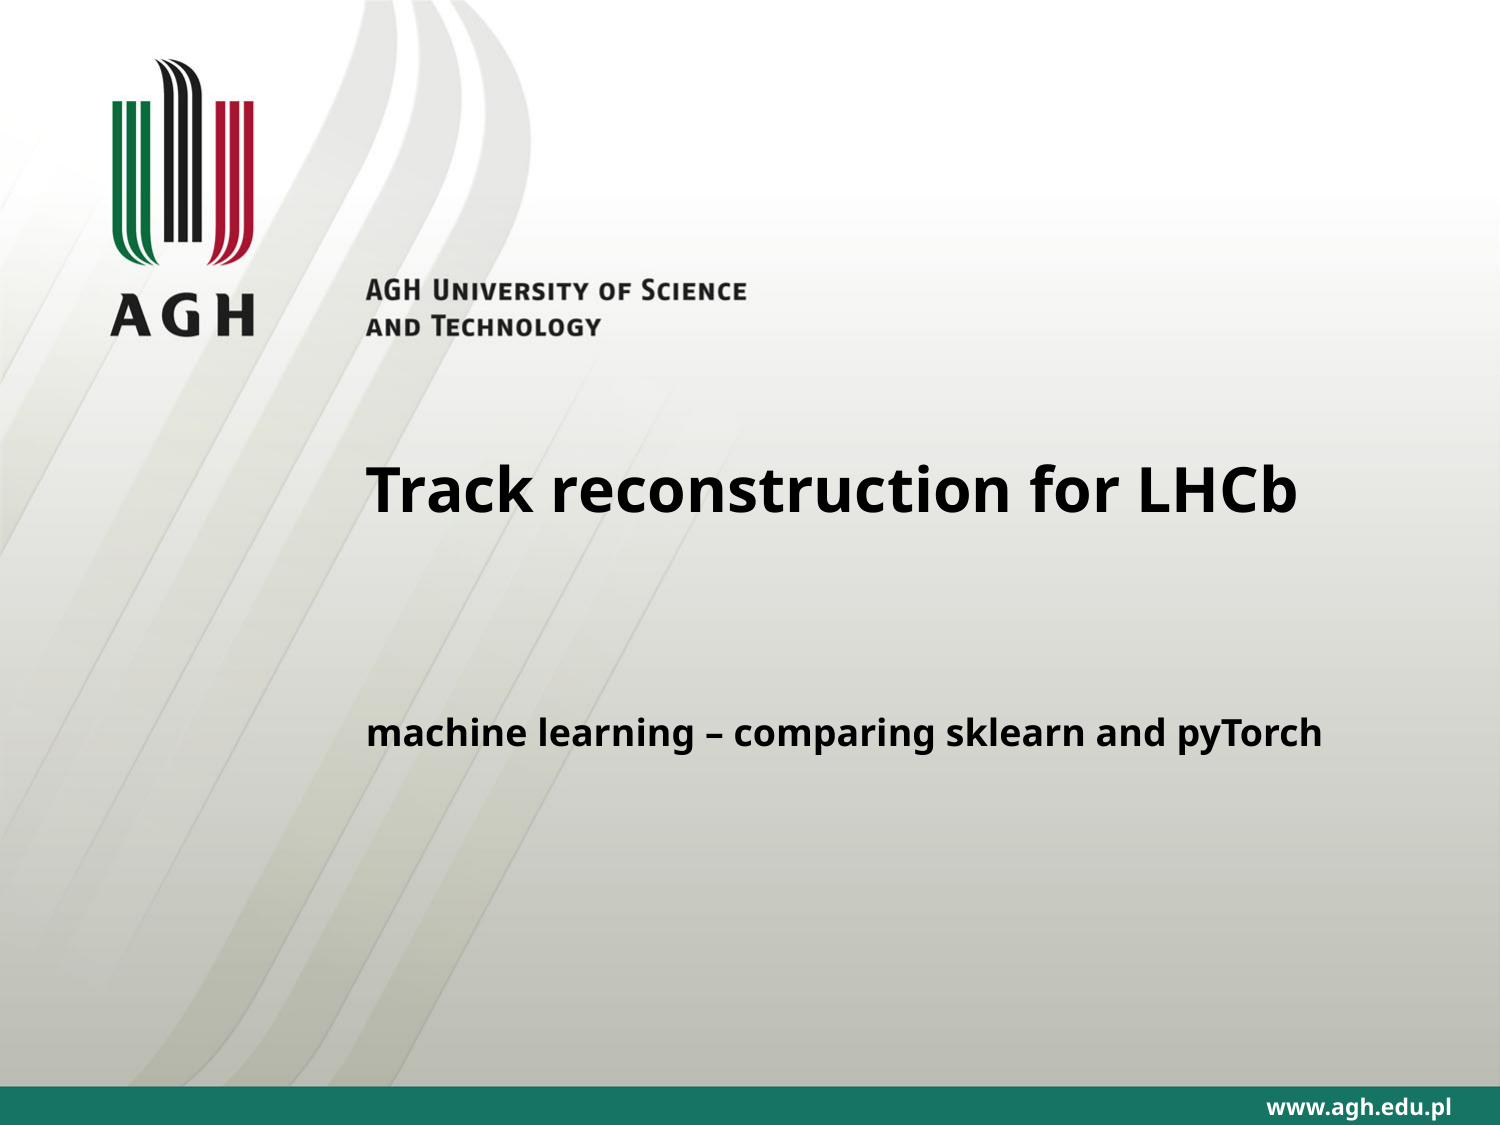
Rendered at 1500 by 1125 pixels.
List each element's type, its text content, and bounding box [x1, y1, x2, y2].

picture [0, 0, 1500, 1125]
text_box Track reconstruction for LHCb [365, 445, 1376, 693]
text_box machine learning – comparing sklearn and pyTorch [365, 704, 1376, 763]
text_box www.agh.edu.pl [1251, 1084, 1500, 1125]
